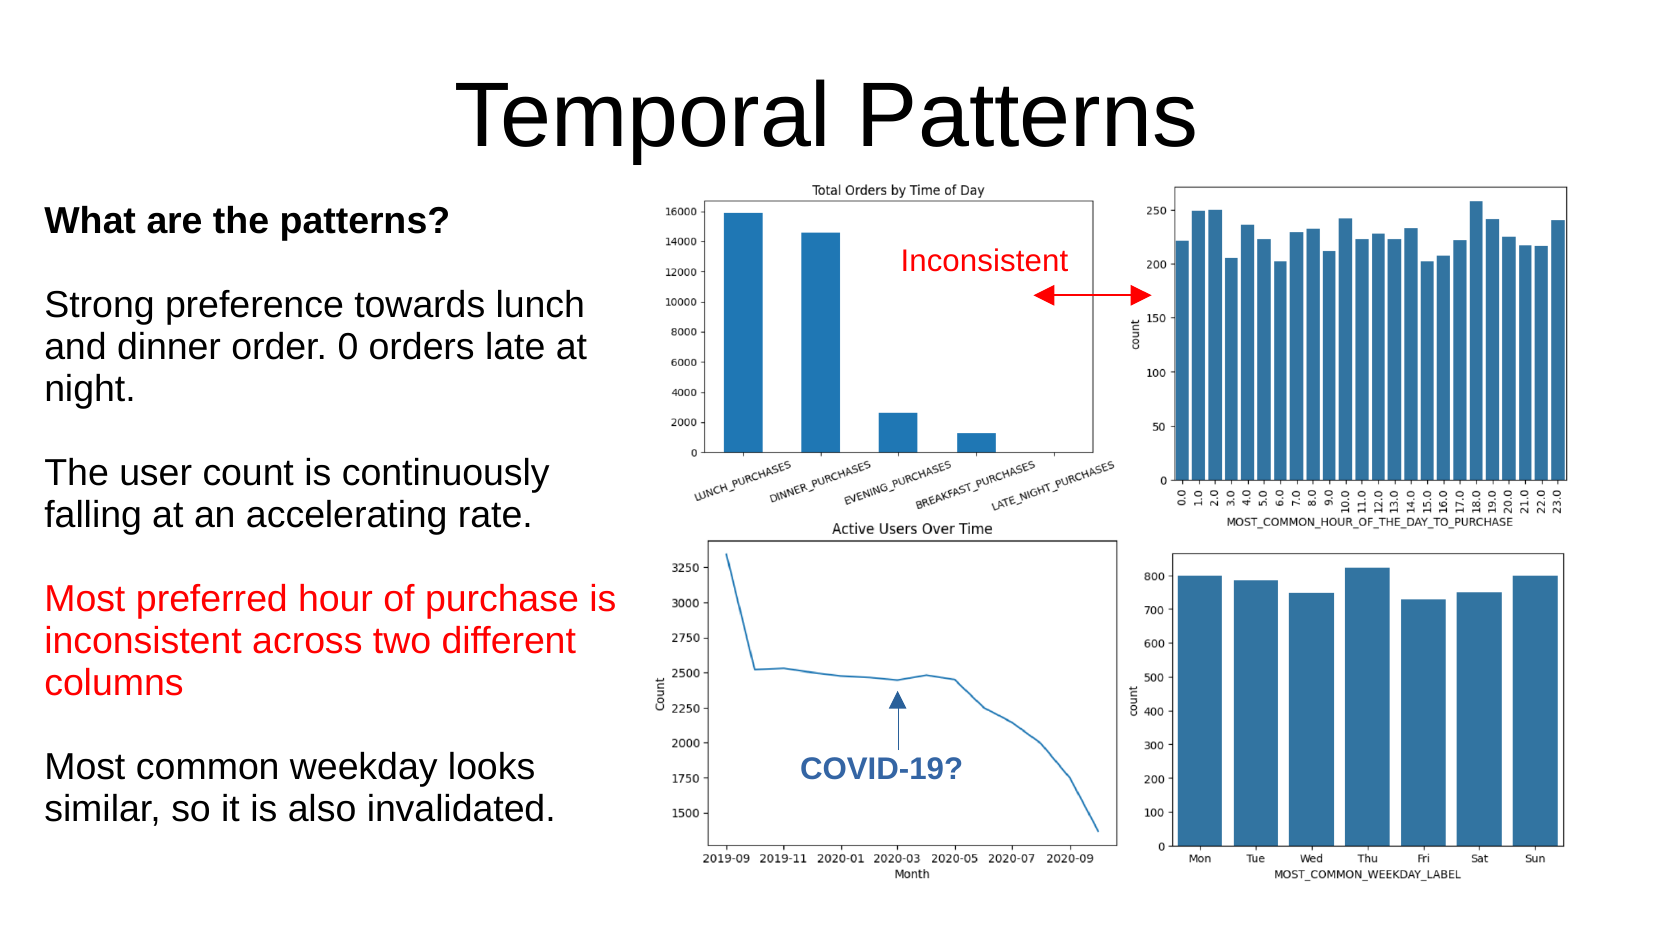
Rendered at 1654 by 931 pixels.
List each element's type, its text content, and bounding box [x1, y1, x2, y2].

picture [649, 177, 1573, 886]
title Temporal Patterns [82, 37, 1571, 193]
text_box What are the patterns? Strong preference towards lunch and dinner order. 0 orders late at night. The user count is continuously falling at an accelerating rate. Most preferred hour of purchase is inconsistent across two different columns Most common weekday looks similar, so it is also invalidated. [29, 192, 650, 879]
text_box Inconsistent [885, 236, 1123, 290]
text_box COVID-19? [785, 744, 1022, 798]
